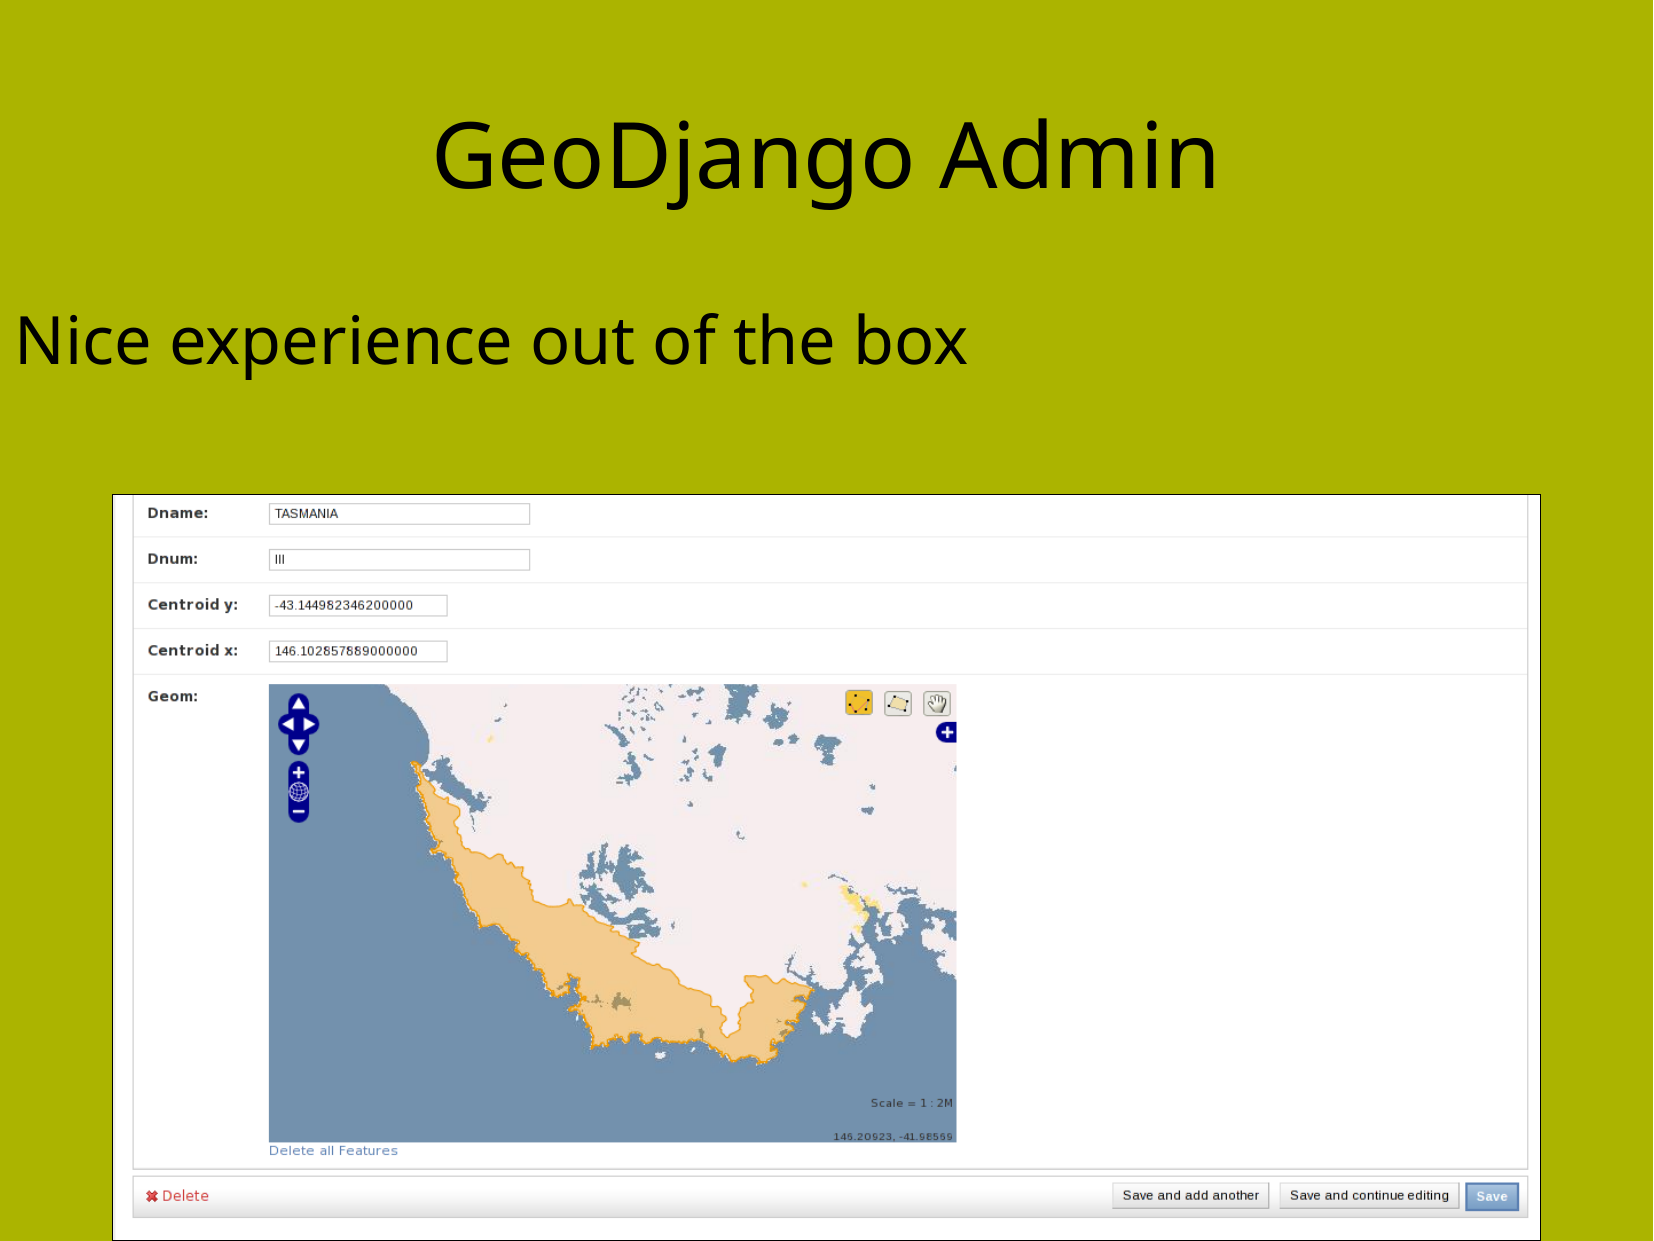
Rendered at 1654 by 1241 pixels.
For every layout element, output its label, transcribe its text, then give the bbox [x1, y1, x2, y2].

text_box Nice experience out of the box [0, 285, 1001, 386]
title GeoDjango Admin [82, 56, 1571, 250]
picture [112, 494, 1541, 1241]
